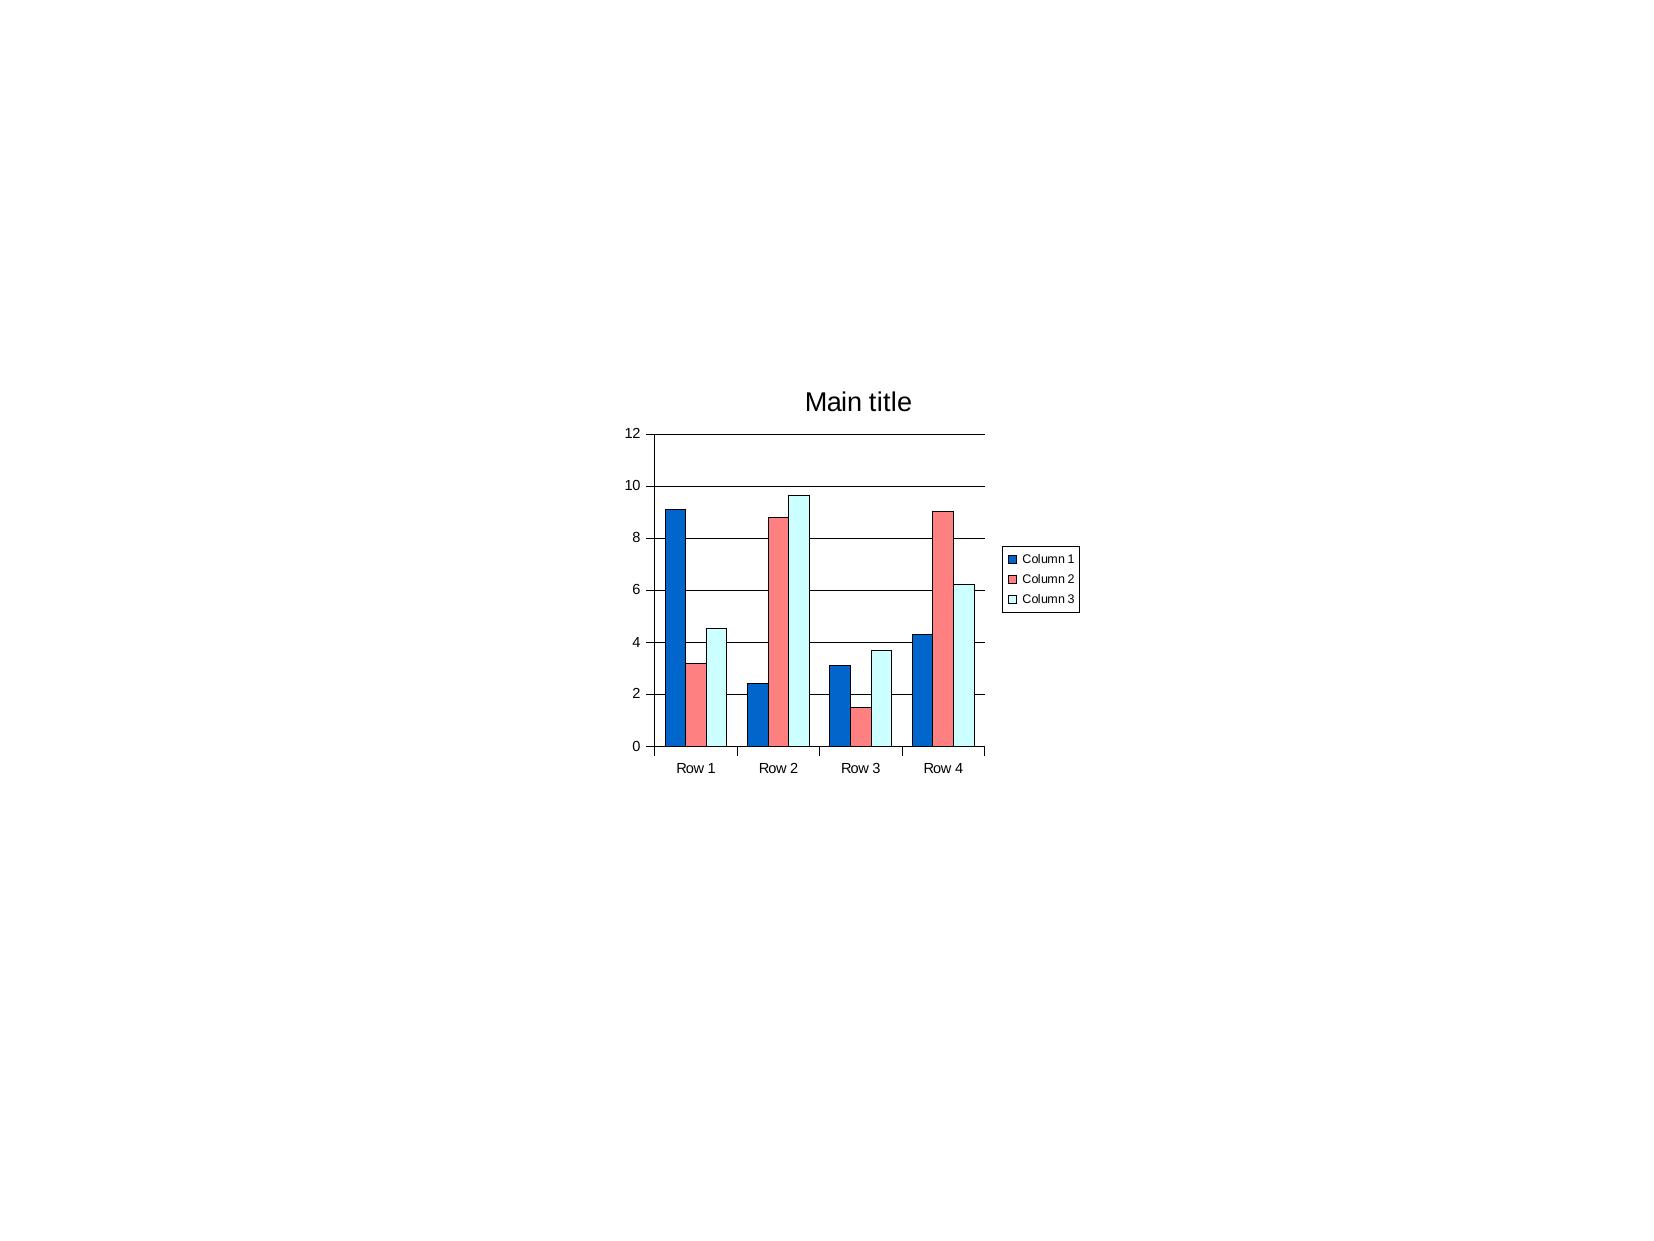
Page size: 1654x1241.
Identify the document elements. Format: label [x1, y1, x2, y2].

chart [615, 371, 1088, 786]
